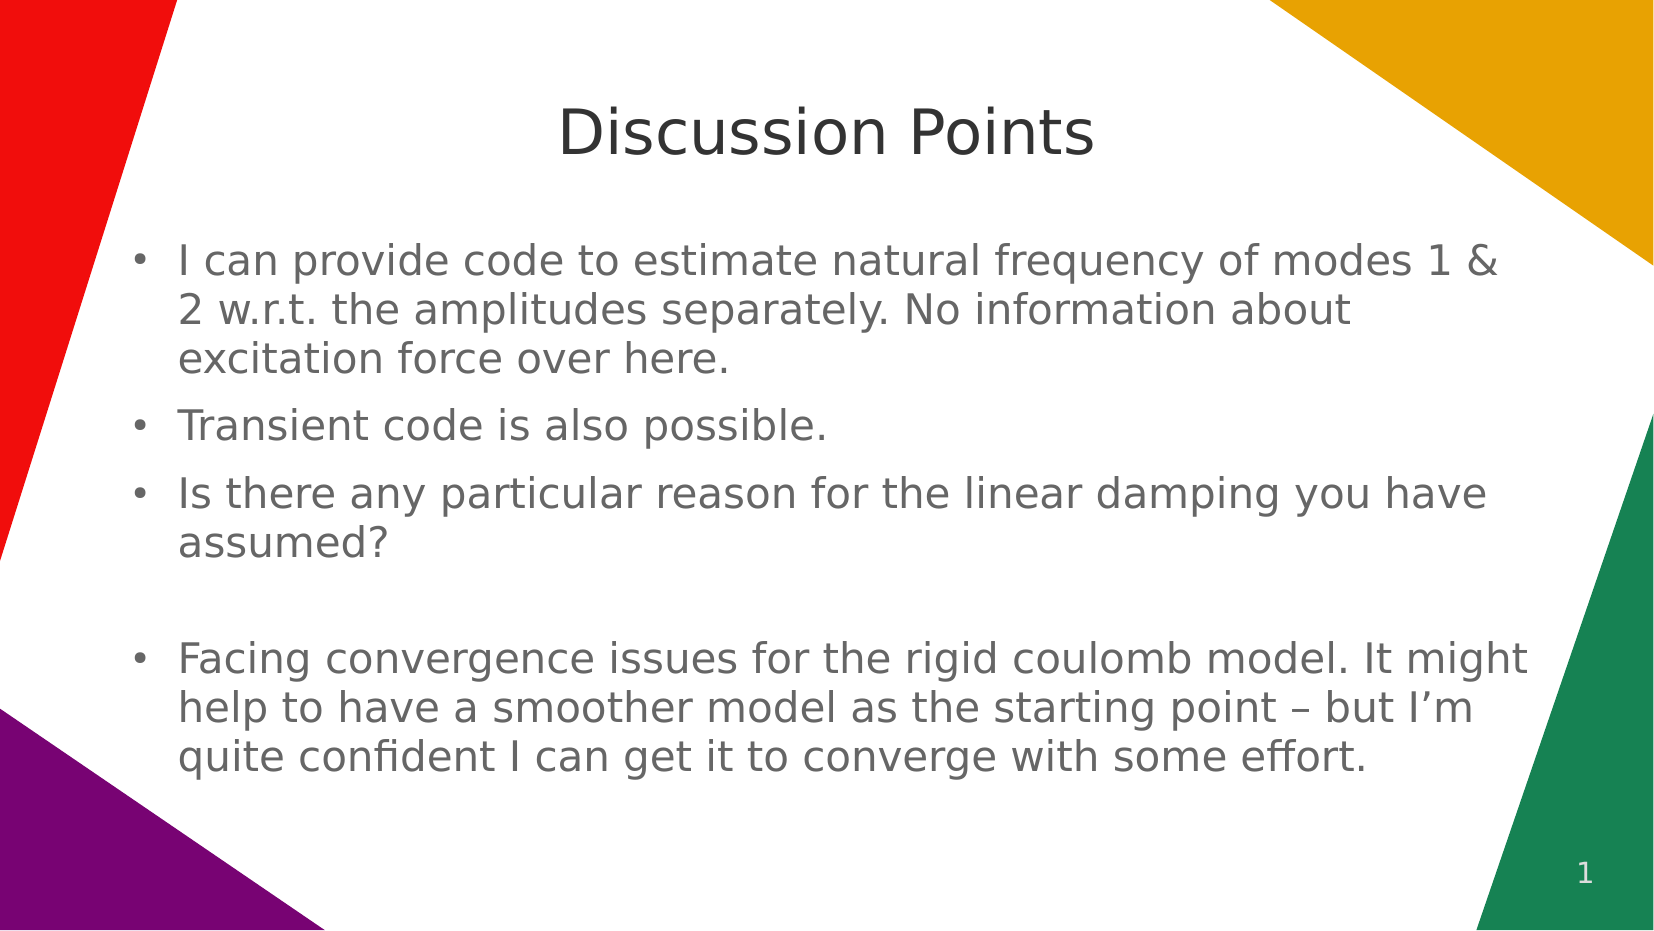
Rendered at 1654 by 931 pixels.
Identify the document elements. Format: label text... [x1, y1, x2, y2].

title Discussion Points [118, 59, 1536, 207]
list I can provide code to estimate natural frequency of modes 1 & 2 w.r.t. the amplitudes separately. No information about excitation force over here. Transient code is also possible. Is there any particular reason for the linear damping you have assumed? Facing convergence issues for the rigid coulomb model. It might help to have a smoother model as the starting point – but I’m quite confident I can get it to converge with some effort. [118, 236, 1536, 827]
